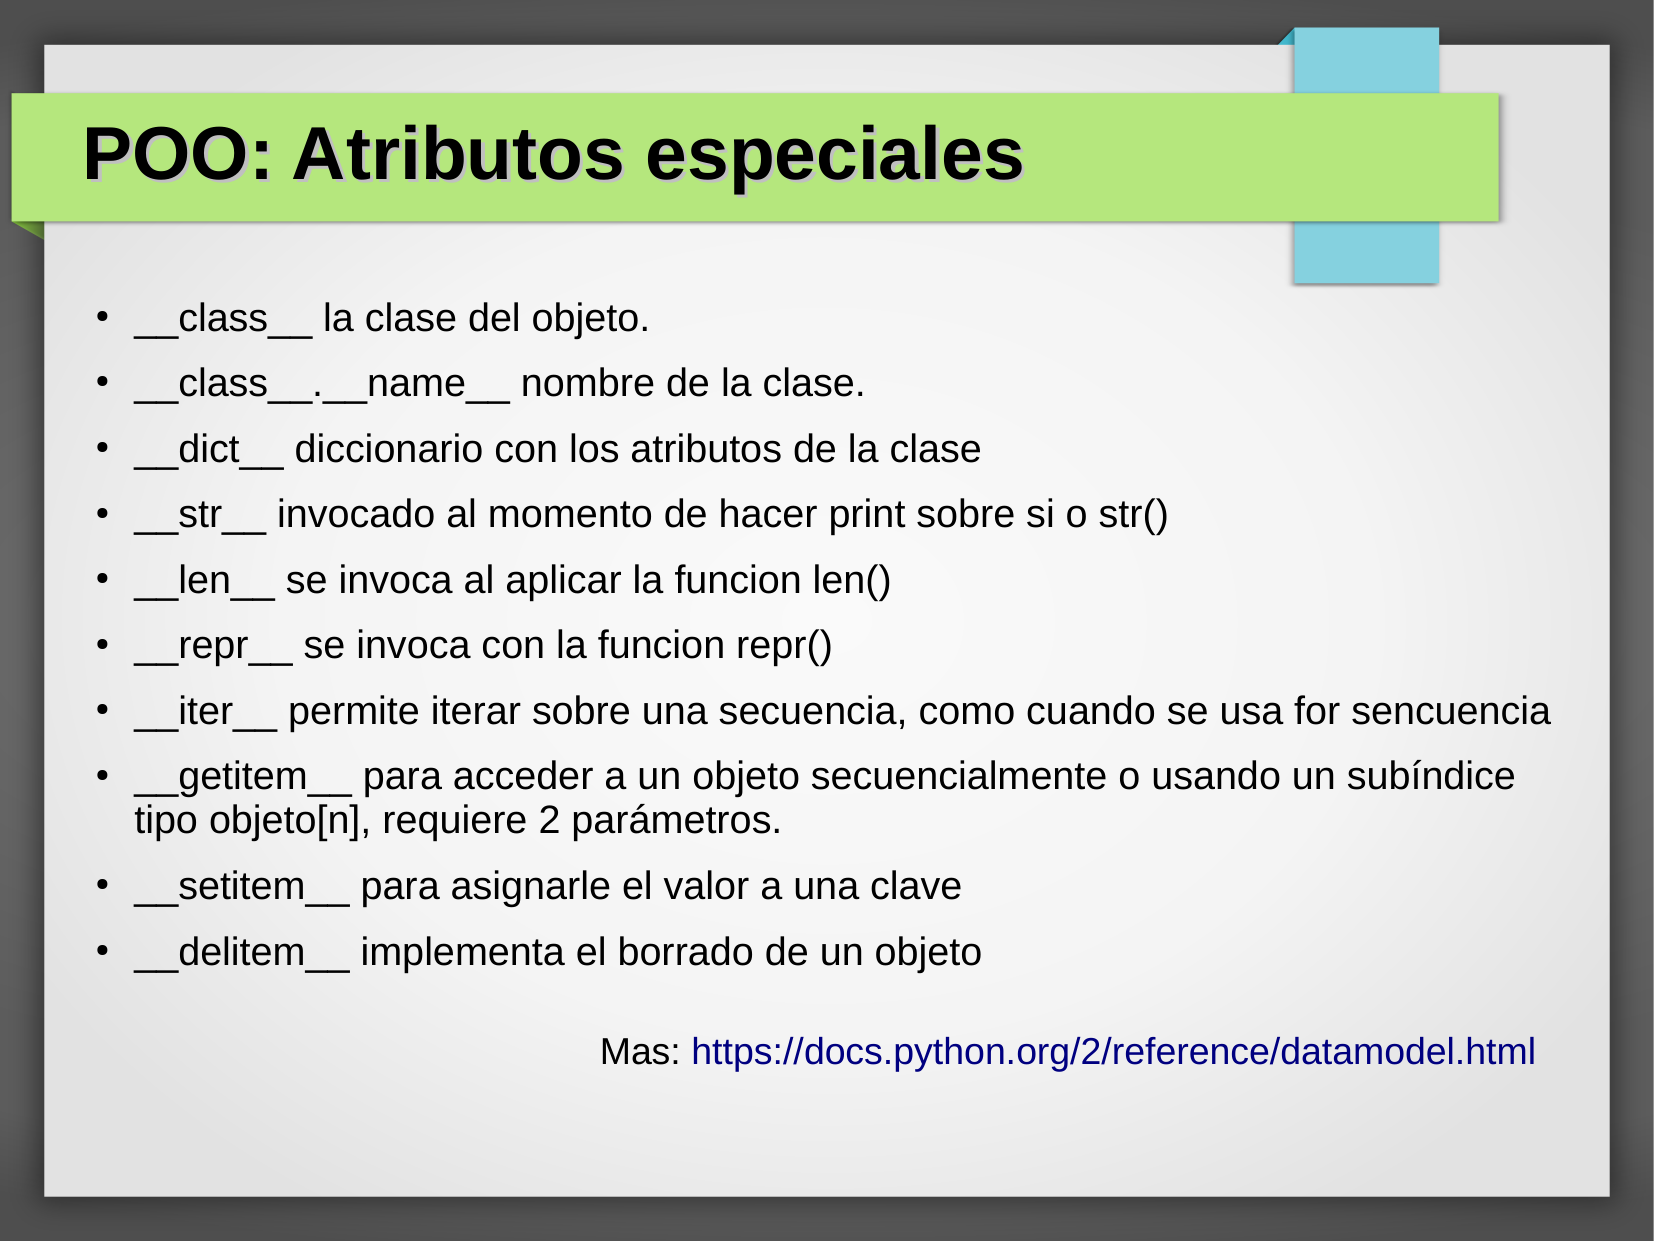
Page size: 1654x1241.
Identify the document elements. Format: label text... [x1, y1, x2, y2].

list __class__ la clase del objeto. __class__.__name__ nombre de la clase. __dict__ diccionario con los atributos de la clase __str__ invocado al momento de hacer print sobre si o str() __len__ se invoca al aplicar la funcion len() __repr__ se invoca con la funcion repr() __iter__ permite iterar sobre una secuencia, como cuando se usa for sencuencia __getitem__ para acceder a un objeto secuencialmente o usando un subíndice tipo objeto[n], requiere 2 parámetros. __setitem__ para asignarle el valor a una clave __delitem__ implementa el borrado de un objeto [82, 295, 1571, 1015]
title POO: Atributos especiales [82, 94, 1264, 213]
picture [0, 0, 1654, 1241]
text_box Mas: https://docs.python.org/2/reference/datamodel.html [585, 1023, 1552, 1081]
